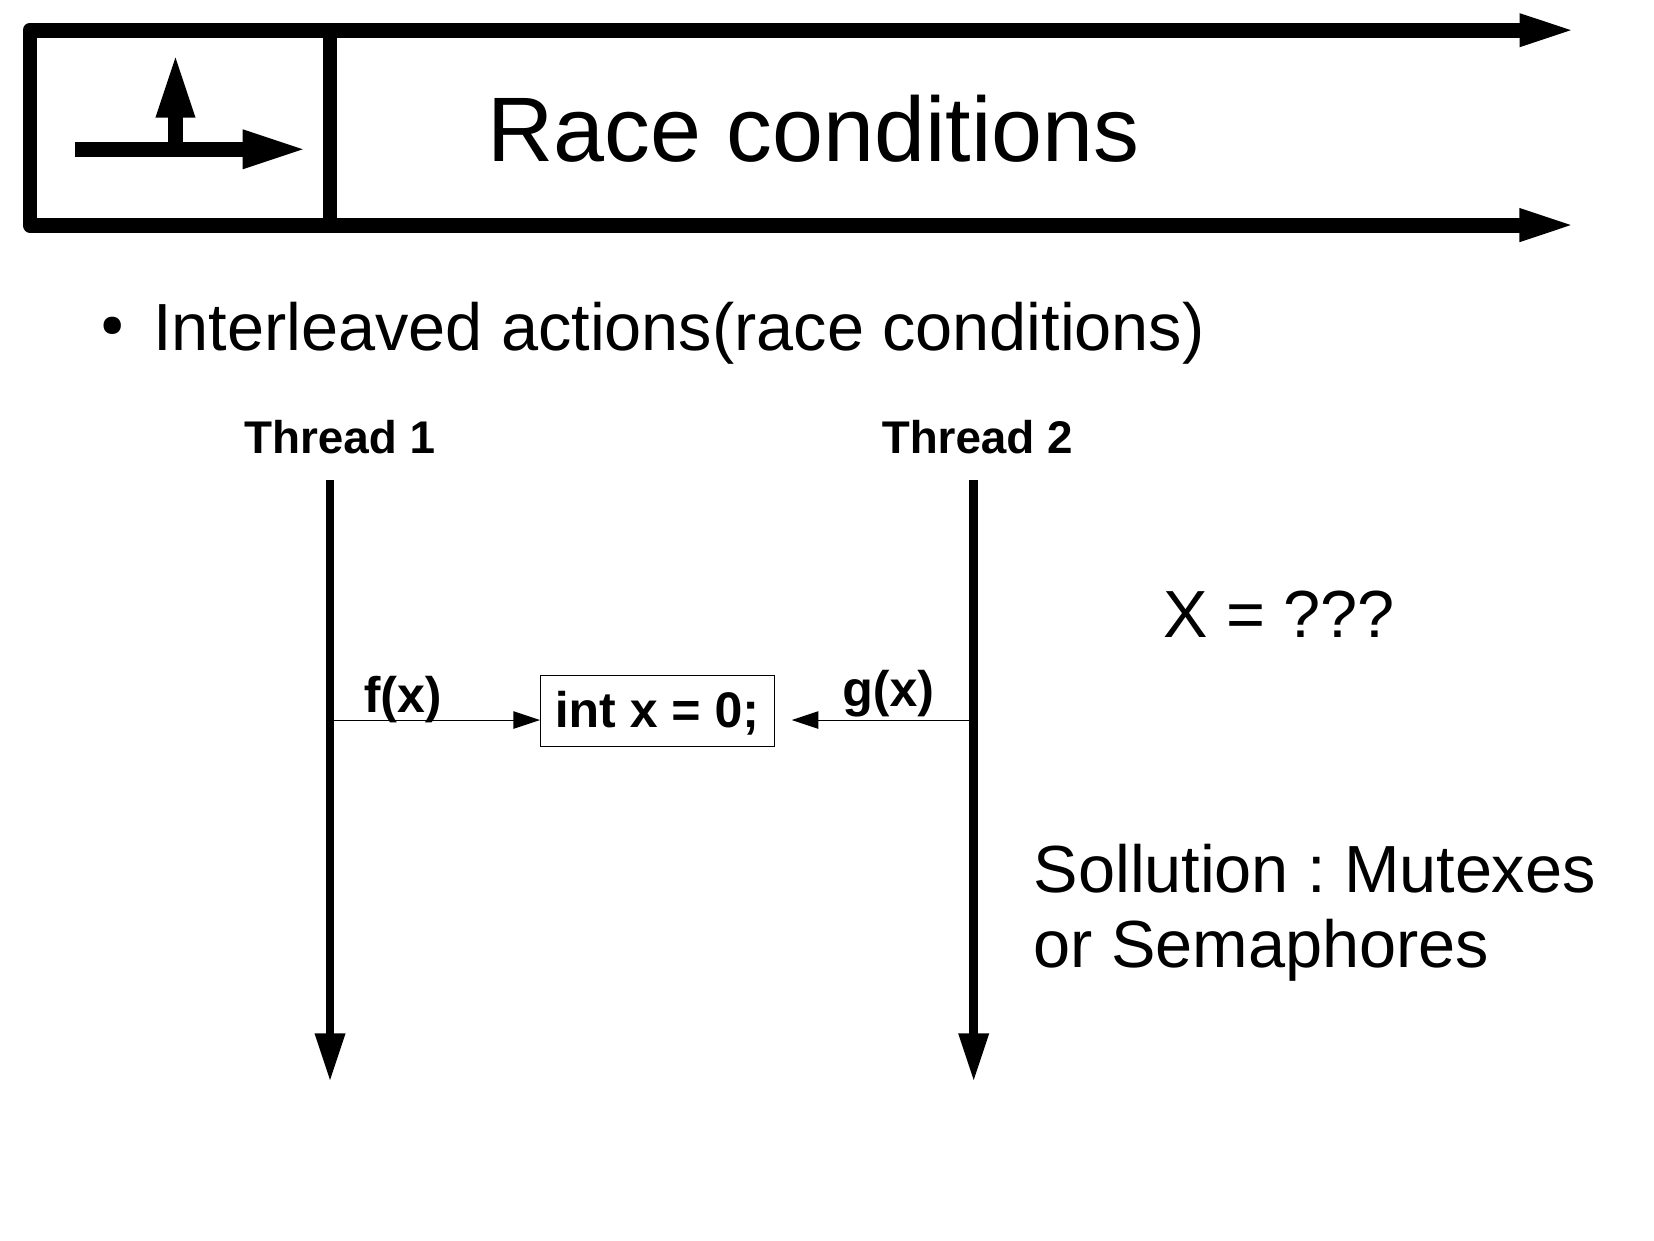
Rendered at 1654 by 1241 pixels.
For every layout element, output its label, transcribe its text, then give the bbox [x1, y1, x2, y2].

text_box f(x) [349, 660, 457, 732]
text_box Sollution : Mutexes or Semaphores [1018, 825, 1612, 990]
text_box g(x) [827, 654, 950, 726]
text_box X = ??? [1148, 570, 1411, 660]
title Race conditions [82, 38, 323, 218]
text_box int x = 0; [540, 675, 775, 747]
text_box Thread 2 [867, 405, 1088, 473]
text_box Thread 1 [229, 405, 451, 473]
list Interleaved actions(race conditions) [82, 290, 1538, 406]
title Race conditions [337, 31, 1571, 224]
